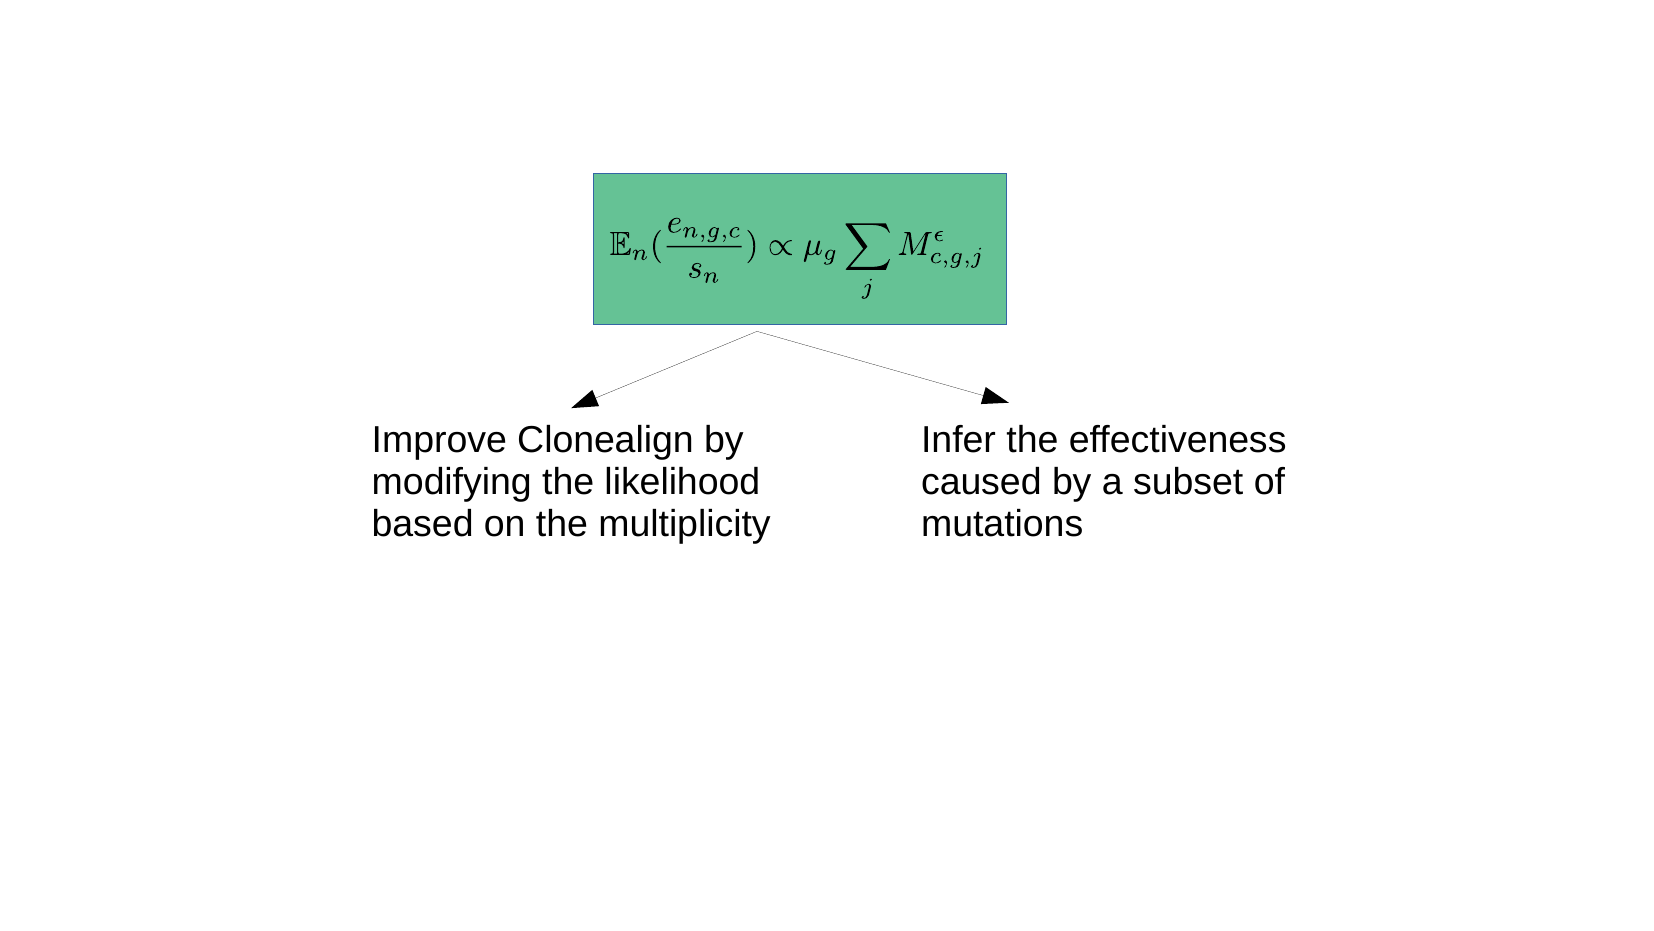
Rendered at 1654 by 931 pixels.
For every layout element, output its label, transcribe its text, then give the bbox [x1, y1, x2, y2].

text_box Infer the effectiveness caused by a subset of mutations [906, 410, 1355, 552]
text_box Improve Clonealign by modifying the likelihood based on the multiplicity [356, 410, 806, 552]
text_box [593, 173, 1007, 325]
